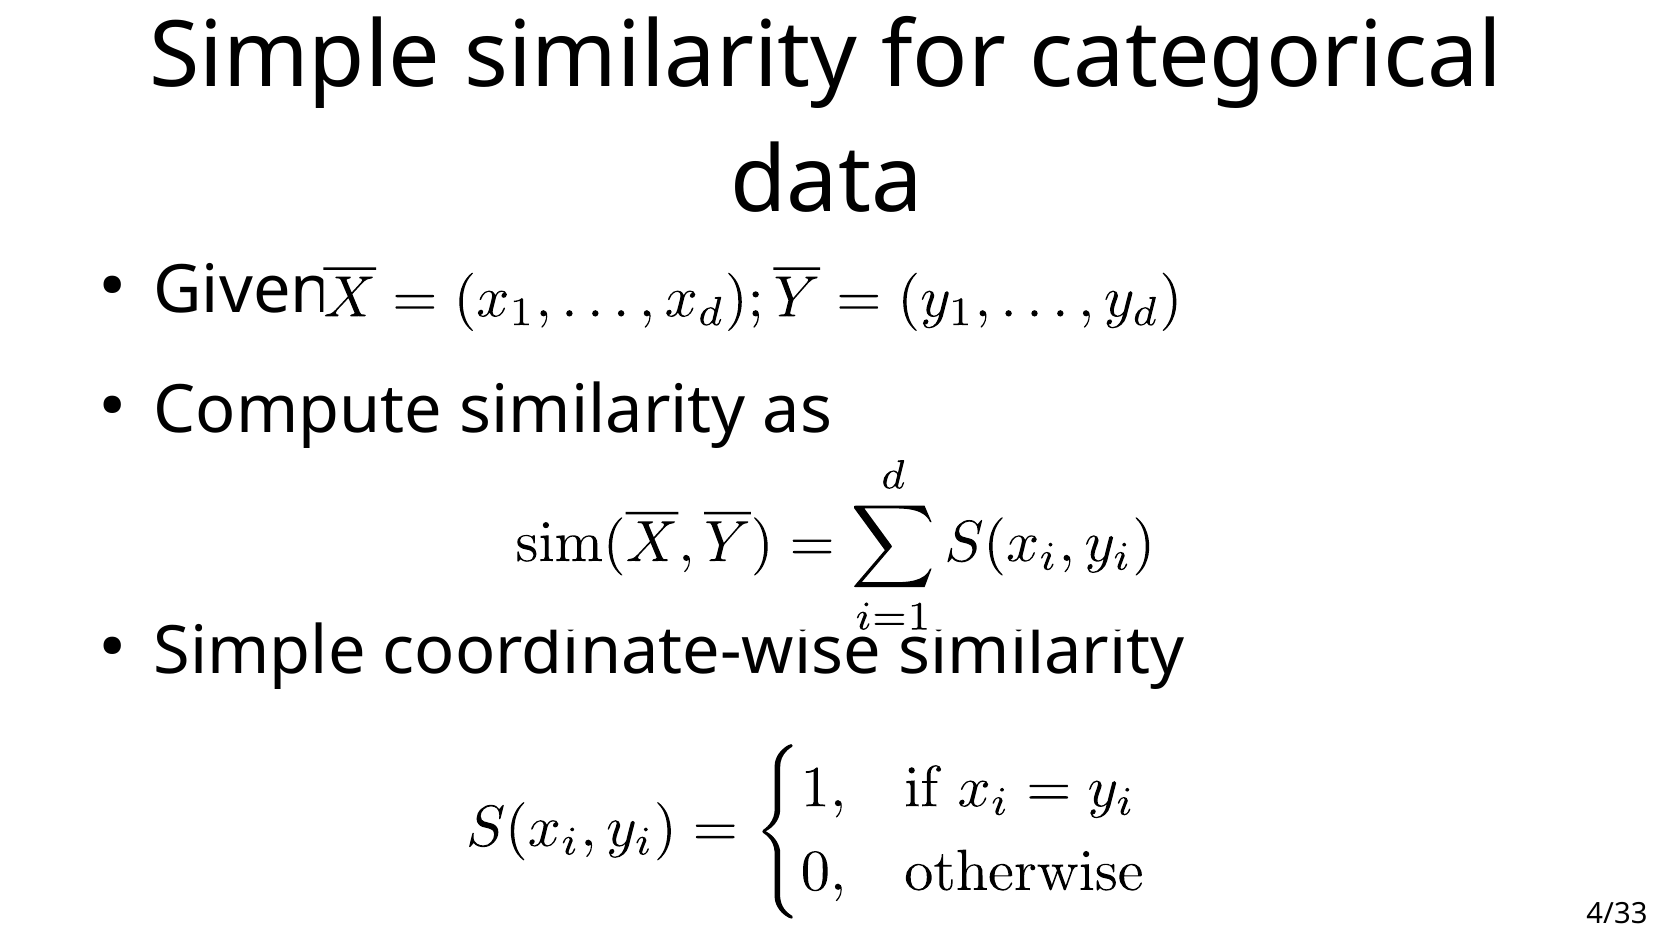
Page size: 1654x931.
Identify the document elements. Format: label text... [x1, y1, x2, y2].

text_box [466, 744, 1144, 919]
text_box [515, 460, 1156, 631]
text_box [323, 267, 1183, 331]
list Given Compute similarity as Simple coordinate-wise similarity [82, 241, 1571, 781]
title Simple similarity for categorical data [82, 1, 1571, 226]
